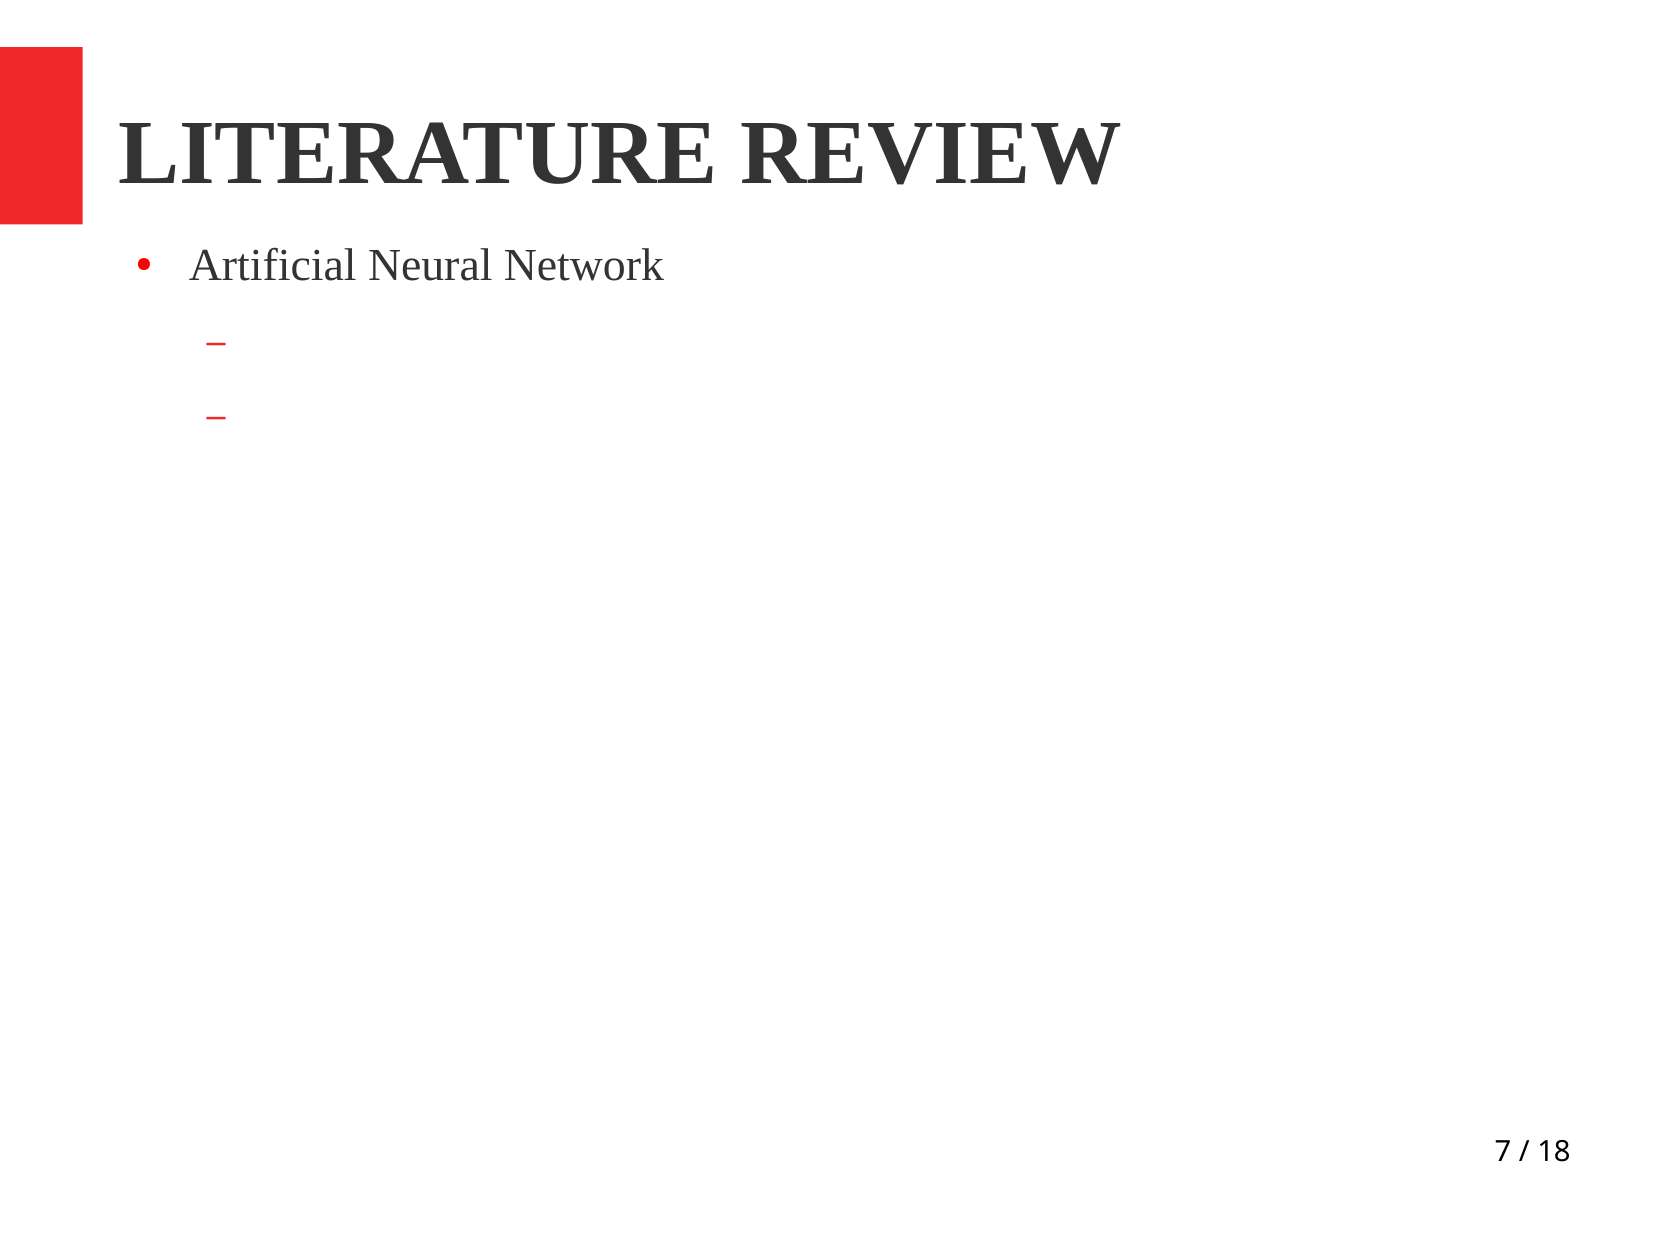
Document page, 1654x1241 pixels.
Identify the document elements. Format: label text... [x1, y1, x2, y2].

title LITERATURE REVIEW [118, 49, 1571, 257]
list Artificial Neural Network [118, 240, 1536, 1241]
